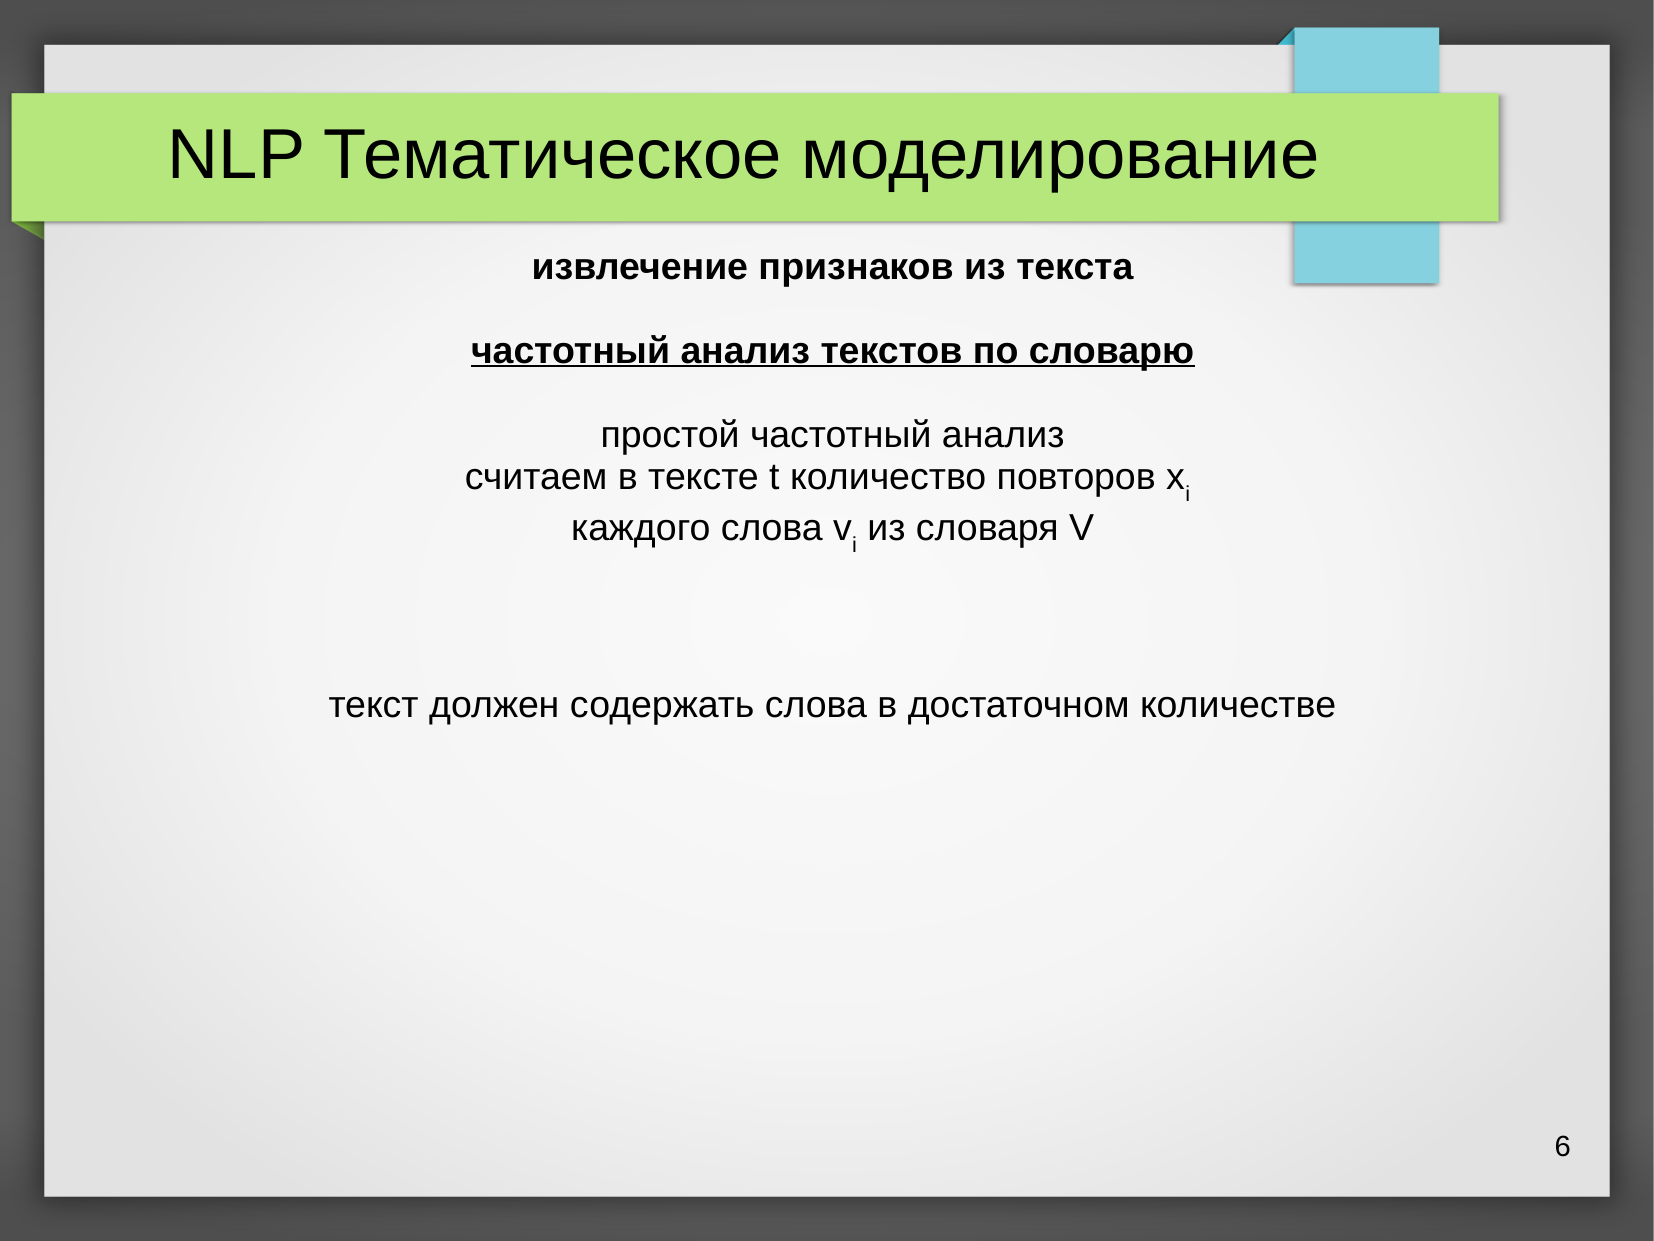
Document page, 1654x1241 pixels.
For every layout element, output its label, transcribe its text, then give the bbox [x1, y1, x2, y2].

text_box извлечение признаков из текста частотный анализ текстов по словарю простой частотный анализ считаем в тексте t количество повторов xi каждого слова vi из словаря V текст должен содержать слова в достаточном количестве [188, 245, 1477, 808]
picture [0, 0, 1654, 1241]
title NLP Тематическое моделирование [82, 113, 1406, 194]
